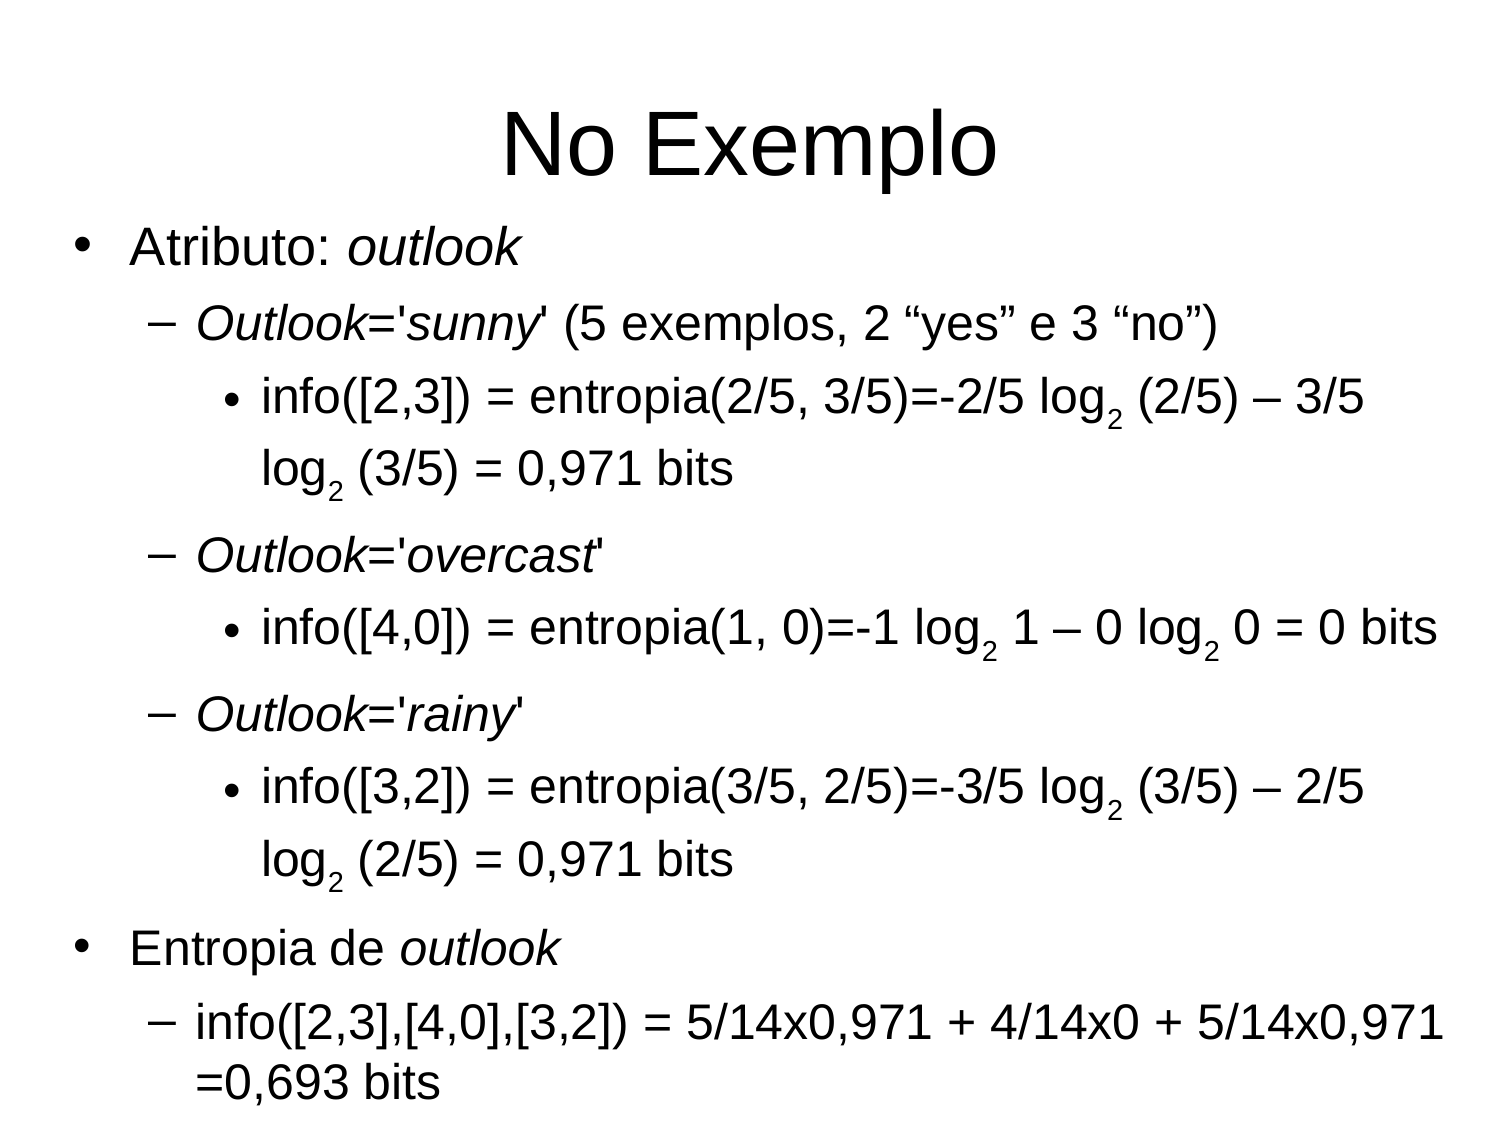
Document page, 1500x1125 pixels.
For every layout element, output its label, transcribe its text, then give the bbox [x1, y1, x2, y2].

list Atributo: outlook Outlook='sunny' (5 exemplos, 2 “yes” e 3 “no”) info([2,3]) = entropia(2/5, 3/5)=-2/5 log2 (2/5) – 3/5 log2 (3/5) = 0,971 bits Outlook='overcast' info([4,0]) = entropia(1, 0)=-1 log2 1 – 0 log2 0 = 0 bits Outlook='rainy' info([3,2]) = entropia(3/5, 2/5)=-3/5 log2 (3/5) – 2/5 log2 (2/5) = 0,971 bits Entropia de outlook info([2,3],[4,0],[3,2]) = 5/14x0,971 + 4/14x0 + 5/14x0,971 =0,693 bits [59, 203, 1477, 1118]
title No Exemplo [75, 21, 1426, 203]
